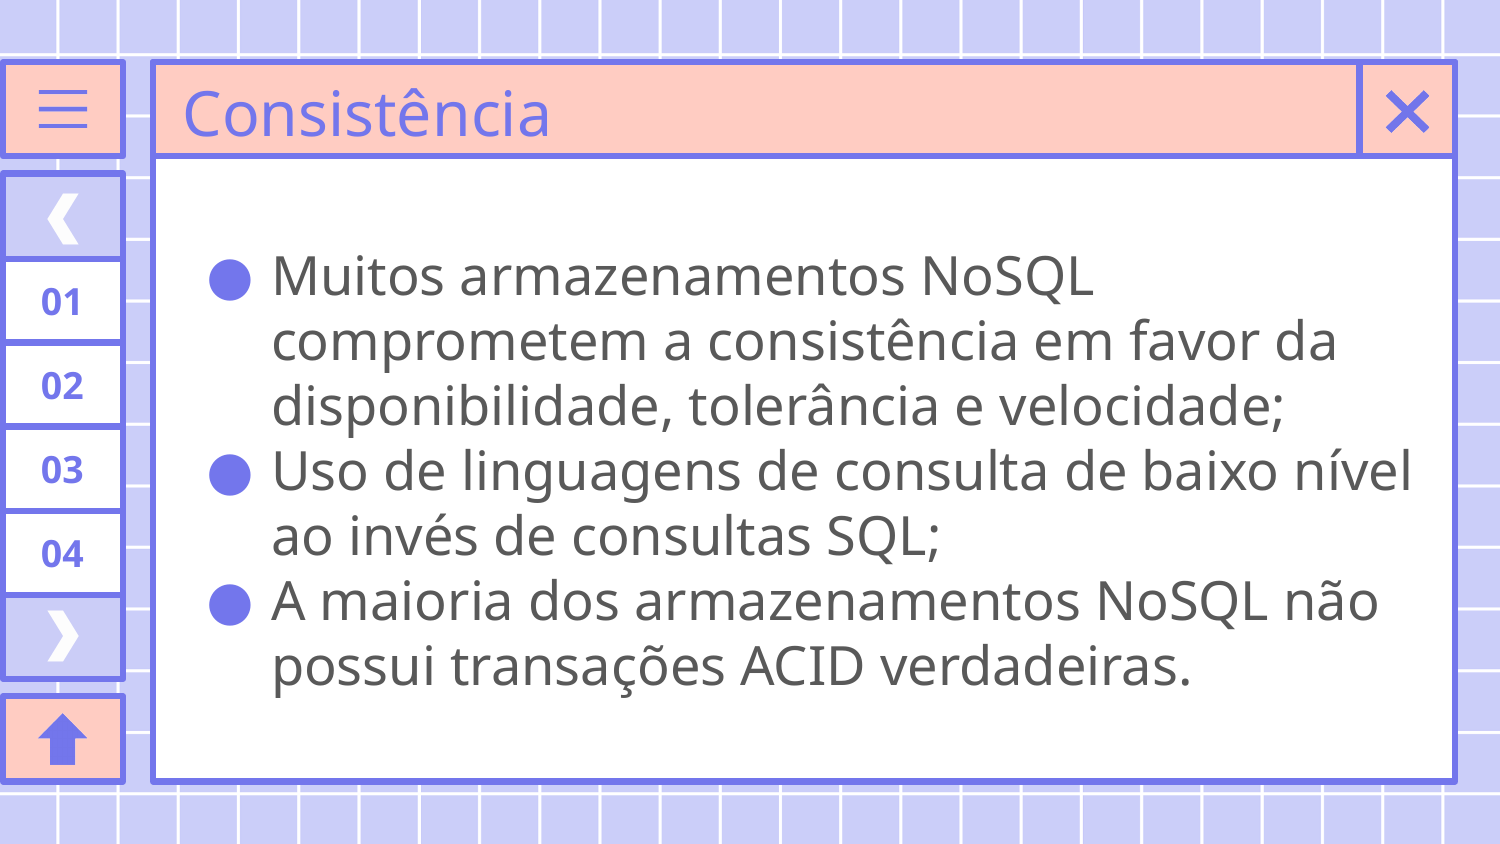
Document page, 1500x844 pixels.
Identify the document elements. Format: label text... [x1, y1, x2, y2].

title Consistência [182, 64, 1318, 159]
text_box 03 [20, 449, 104, 487]
subtitle Muitos armazenamentos NoSQL comprometem a consistência em favor da disponibilidade, tolerância e velocidade; Uso de linguagens de consulta de baixo nível ao invés de consultas SQL; A maioria dos armazenamentos NoSQL não possui transações ACID verdadeiras. [196, 158, 1415, 779]
picture [0, 0, 1500, 844]
picture [38, 610, 88, 662]
picture [38, 90, 88, 128]
picture [37, 713, 87, 765]
text_box 02 [20, 365, 104, 403]
text_box 01 [20, 281, 104, 319]
text_box 04 [20, 533, 104, 572]
picture [38, 193, 88, 245]
